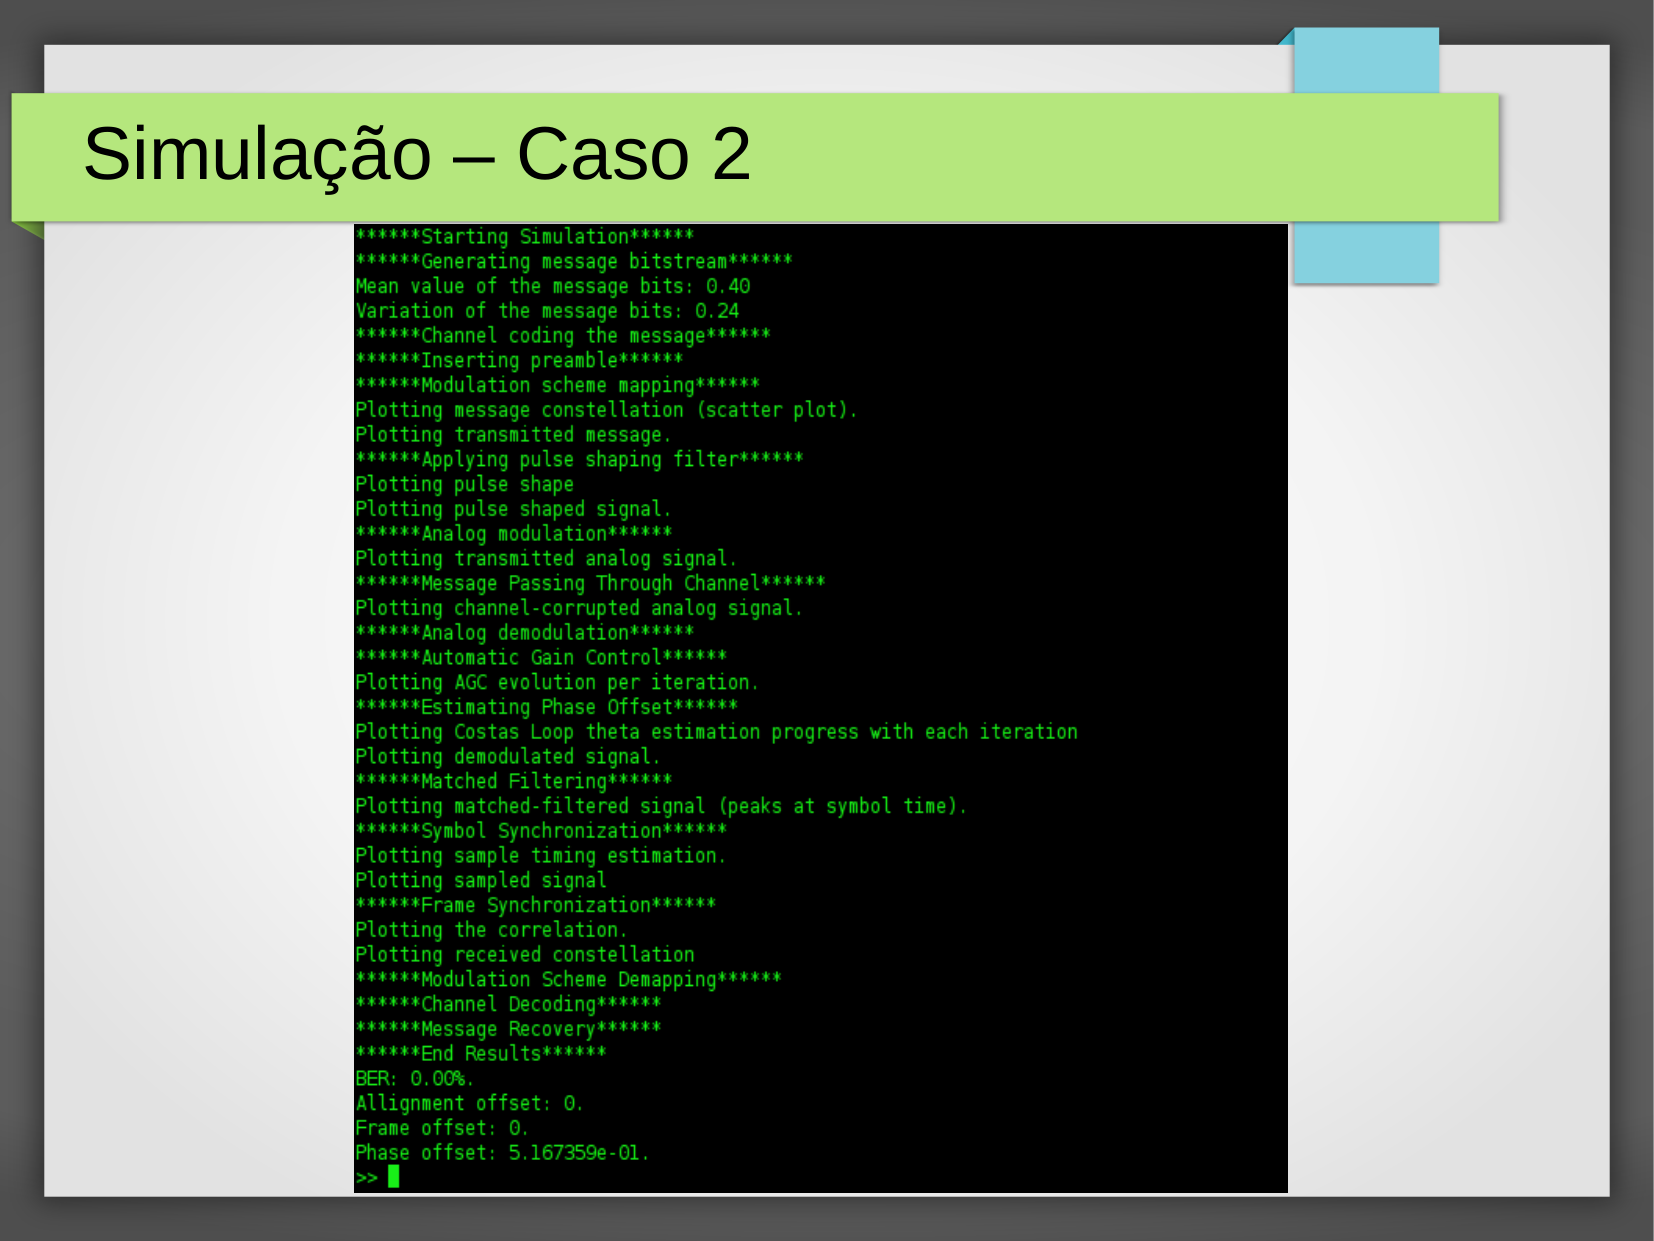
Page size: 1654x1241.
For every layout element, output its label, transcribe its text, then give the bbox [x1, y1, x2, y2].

title Simulação – Caso 2 [82, 94, 1264, 213]
picture [0, 0, 1654, 1241]
